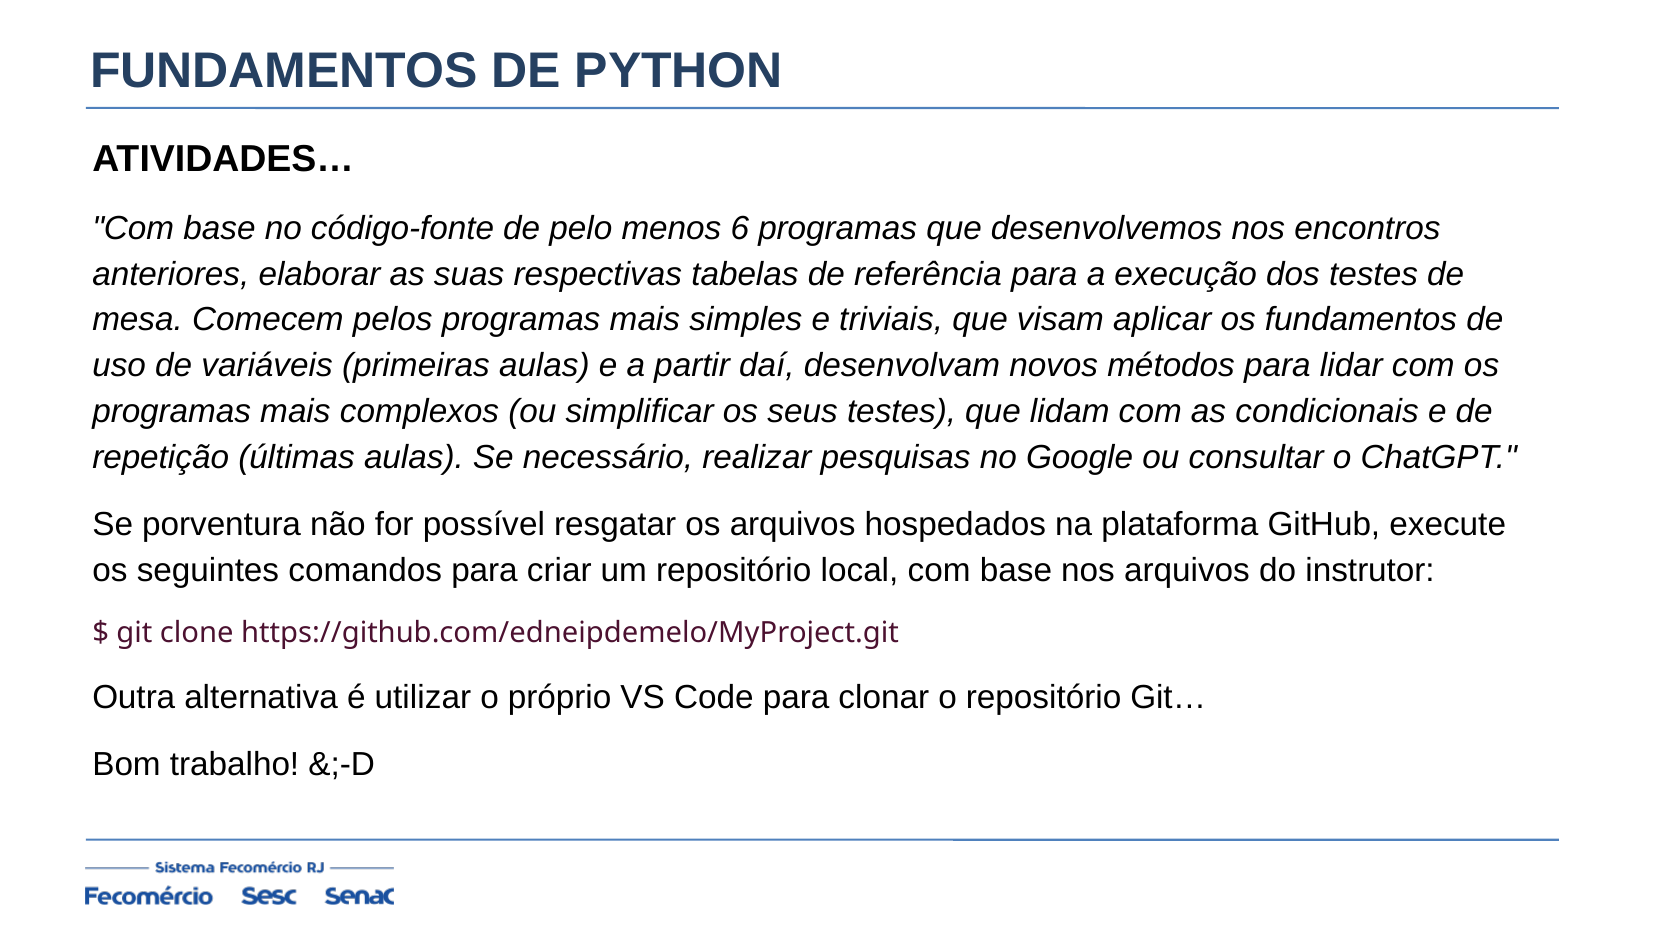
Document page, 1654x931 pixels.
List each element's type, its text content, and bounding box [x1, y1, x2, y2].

text_box ATIVIDADES… "Com base no código-fonte de pelo menos 6 programas que desenvolvemos nos encontros anteriores, elaborar as suas respectivas tabelas de referência para a execução dos testes de mesa. Comecem pelos programas mais simples e triviais, que visam aplicar os fundamentos de uso de variáveis (primeiras aulas) e a partir daí, desenvolvam novos métodos para lidar com os programas mais complexos (ou simplificar os seus testes), que lidam com as condicionais e de repetição (últimas aulas). Se necessário, realizar pesquisas no Google ou consultar o ChatGPT." Se porventura não for possível resgatar os arquivos hospedados na plataforma GitHub, execute os seguintes comandos para criar um repositório local, com base nos arquivos do instrutor: $ git clone https://github.com/edneipdemelo/MyProject.git Outra alternativa é utilizar o próprio VS Code para clonar o repositório Git… Bom trabalho! &;-D [77, 112, 1564, 836]
picture [62, 845, 416, 921]
text_box FUNDAMENTOS DE PYTHON [90, 32, 1564, 104]
